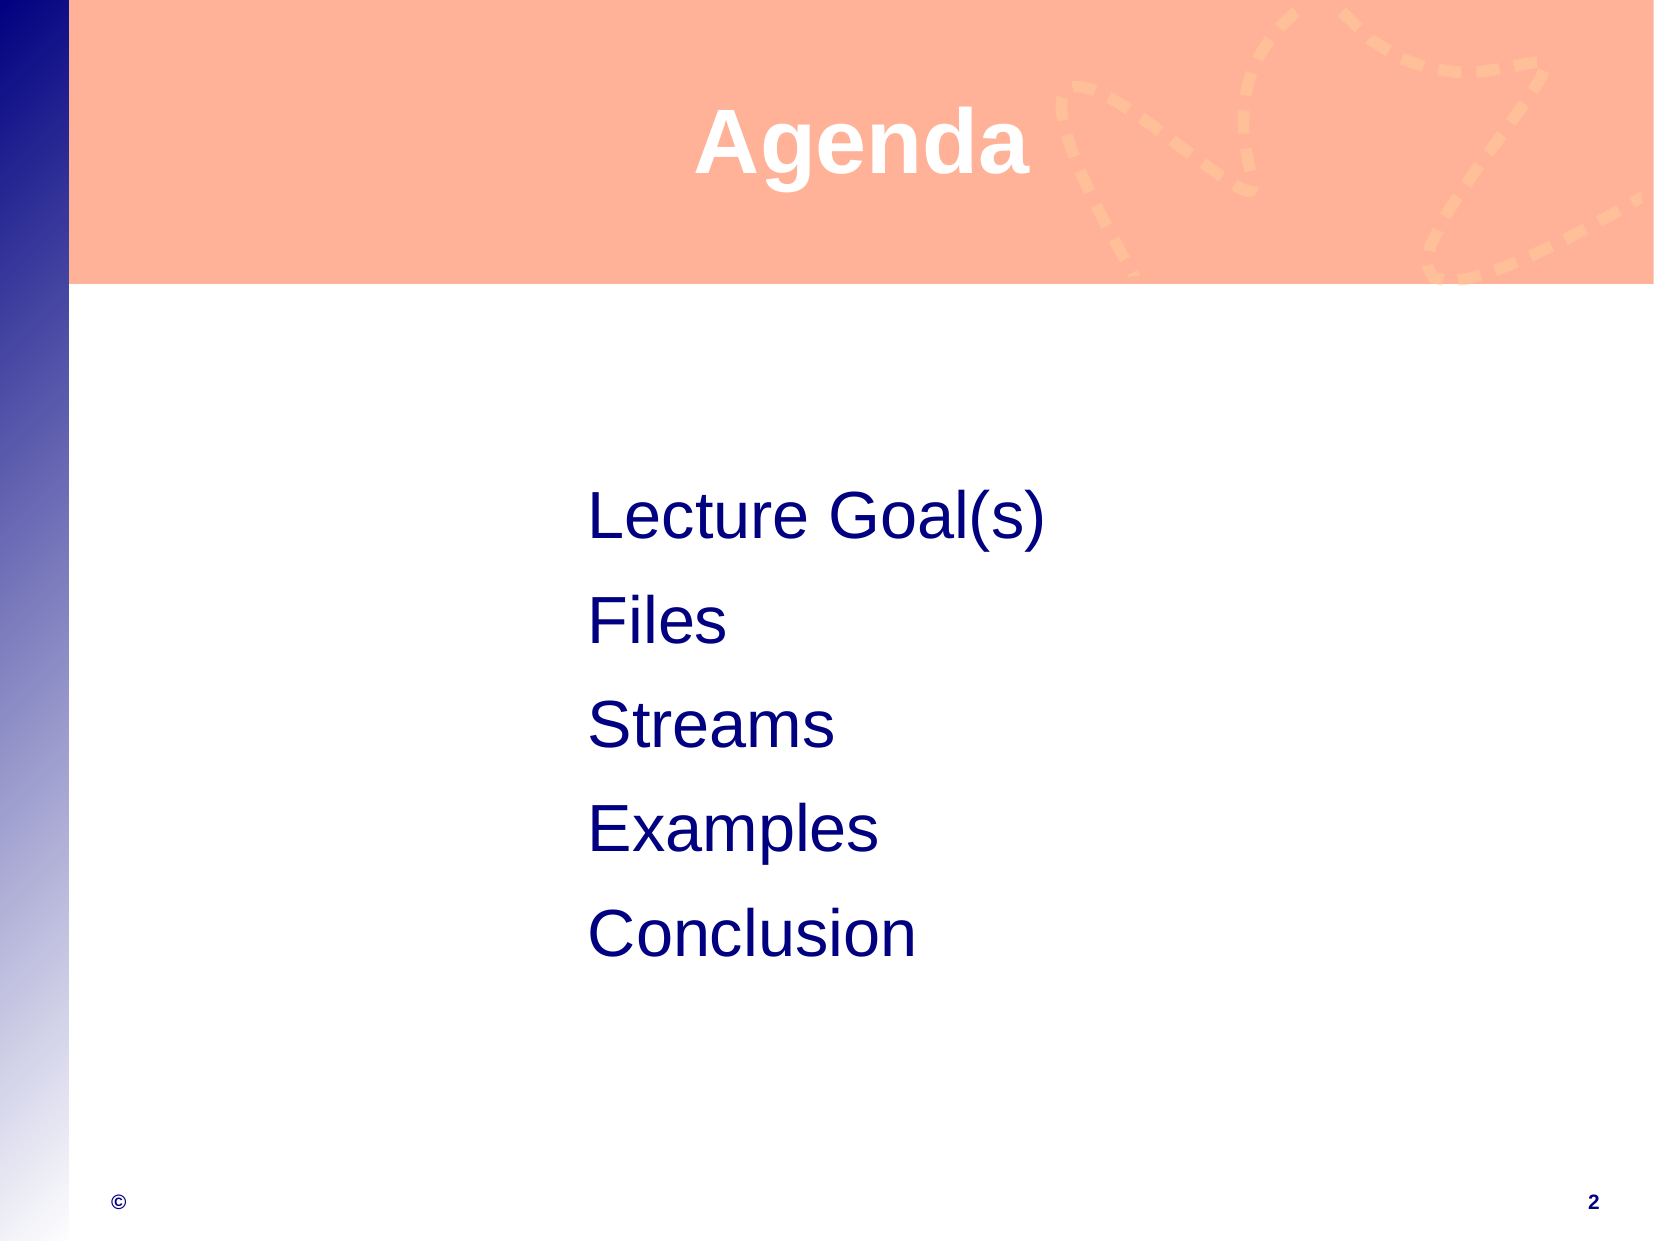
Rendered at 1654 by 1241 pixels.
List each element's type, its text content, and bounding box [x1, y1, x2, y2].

title Agenda [70, 37, 1654, 246]
list Lecture Goal(s) Files Streams Examples Conclusion [596, 478, 1129, 971]
